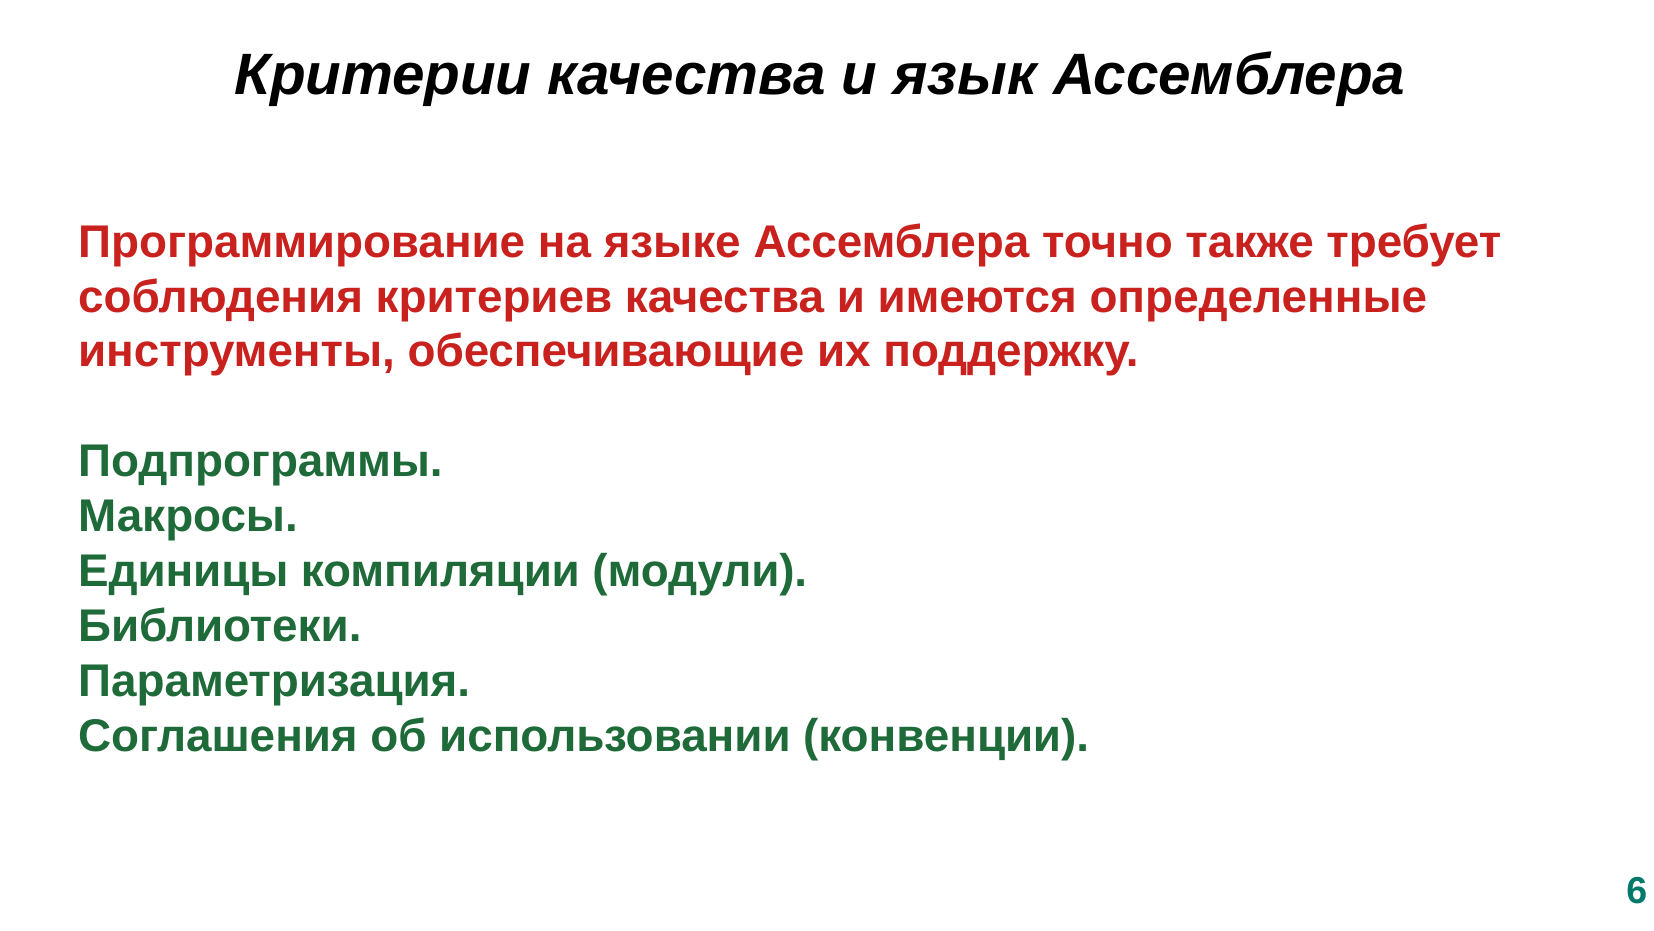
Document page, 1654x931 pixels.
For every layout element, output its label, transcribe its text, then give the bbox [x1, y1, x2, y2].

text_box Программирование на языке Ассемблера точно также требует соблюдения критериев качества и имеются определенные инструменты, обеспечивающие их поддержку. Подпрограммы. Макросы. Единицы компиляции (модули). Библиотеки. Параметризация. Соглашения об использовании (конвенции). [27, 203, 1642, 769]
text_box <номер> [1460, 862, 1652, 931]
text_box Критерии качества и язык Ассемблера [219, 28, 1421, 114]
